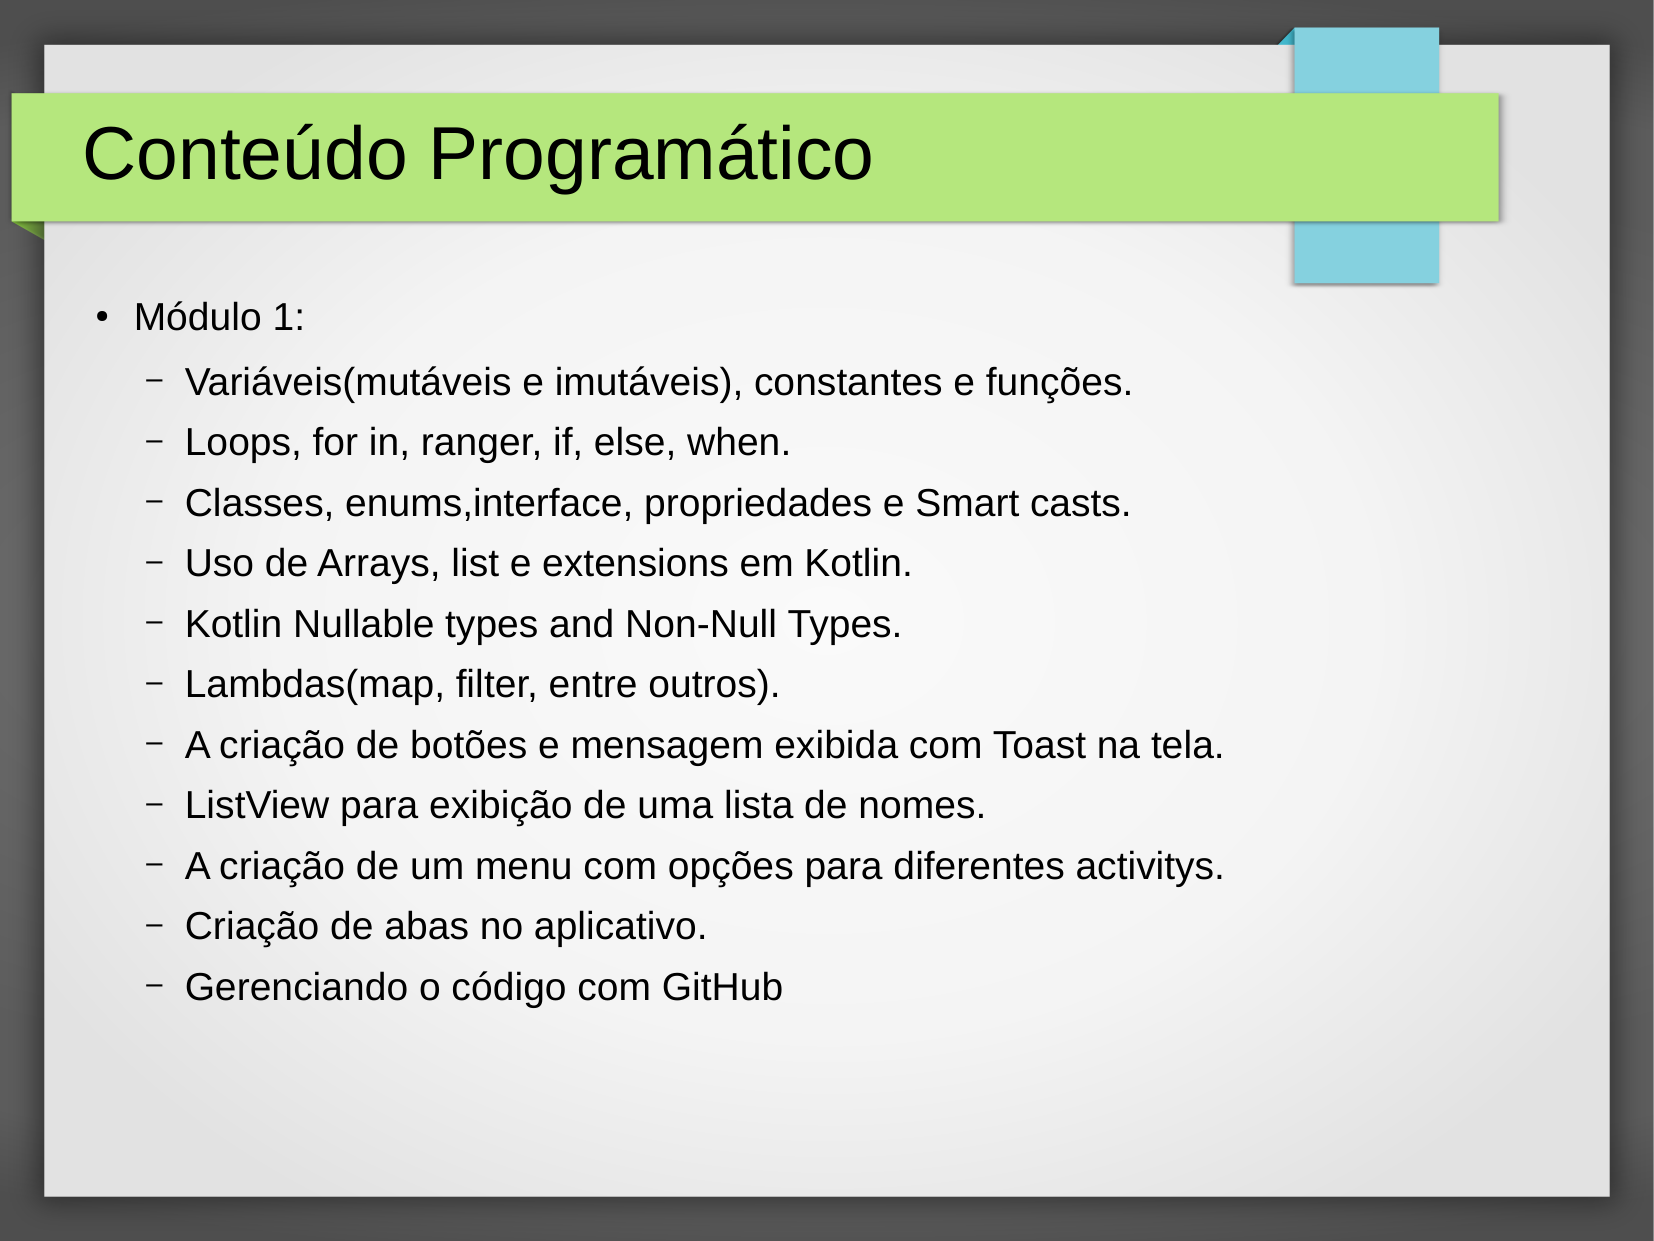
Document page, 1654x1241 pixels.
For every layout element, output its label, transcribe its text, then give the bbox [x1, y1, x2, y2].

list Módulo 1: Variáveis(mutáveis e imutáveis), constantes e funções. Loops, for in, ranger, if, else, when. Classes, enums,interface, propriedades e Smart casts. Uso de Arrays, list e extensions em Kotlin. Kotlin Nullable types and Non-Null Types. Lambdas(map, filter, entre outros). A criação de botões e mensagem exibida com Toast na tela. ListView para exibição de uma lista de nomes. A criação de um menu com opções para diferentes activitys. Criação de abas no aplicativo. Gerenciando o código com GitHub [82, 295, 1571, 1015]
picture [0, 0, 1654, 1241]
title Conteúdo Programático [82, 94, 1264, 213]
